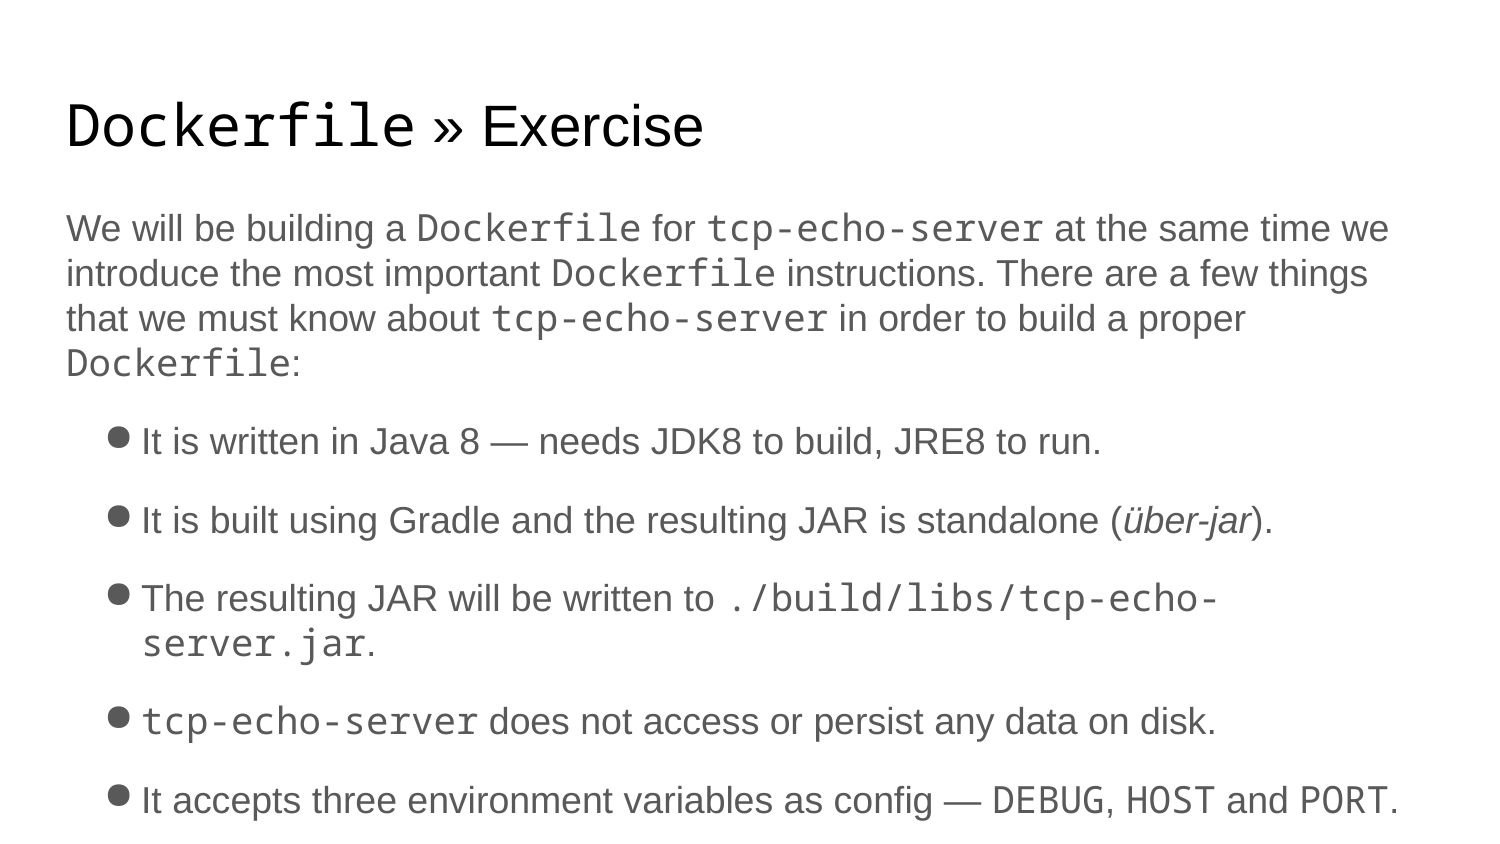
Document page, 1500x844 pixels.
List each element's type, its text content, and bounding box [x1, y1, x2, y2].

title Dockerfile » Exercise [51, 72, 1449, 167]
list We will be building a Dockerfile for tcp-echo-server at the same time we introduce the most important Dockerfile instructions. There are a few things that we must know about tcp-echo-server in order to build a proper Dockerfile: It is written in Java 8 — needs JDK8 to build, JRE8 to run. It is built using Gradle and the resulting JAR is standalone (über-jar). The resulting JAR will be written to ./build/libs/tcp-echo-server.jar. tcp-echo-server does not access or persist any data on disk. It accepts three environment variables as config — DEBUG, HOST and PORT. By default DEBUG=false, HOST=0.0.0.0 and PORT=7. [51, 189, 1449, 750]
